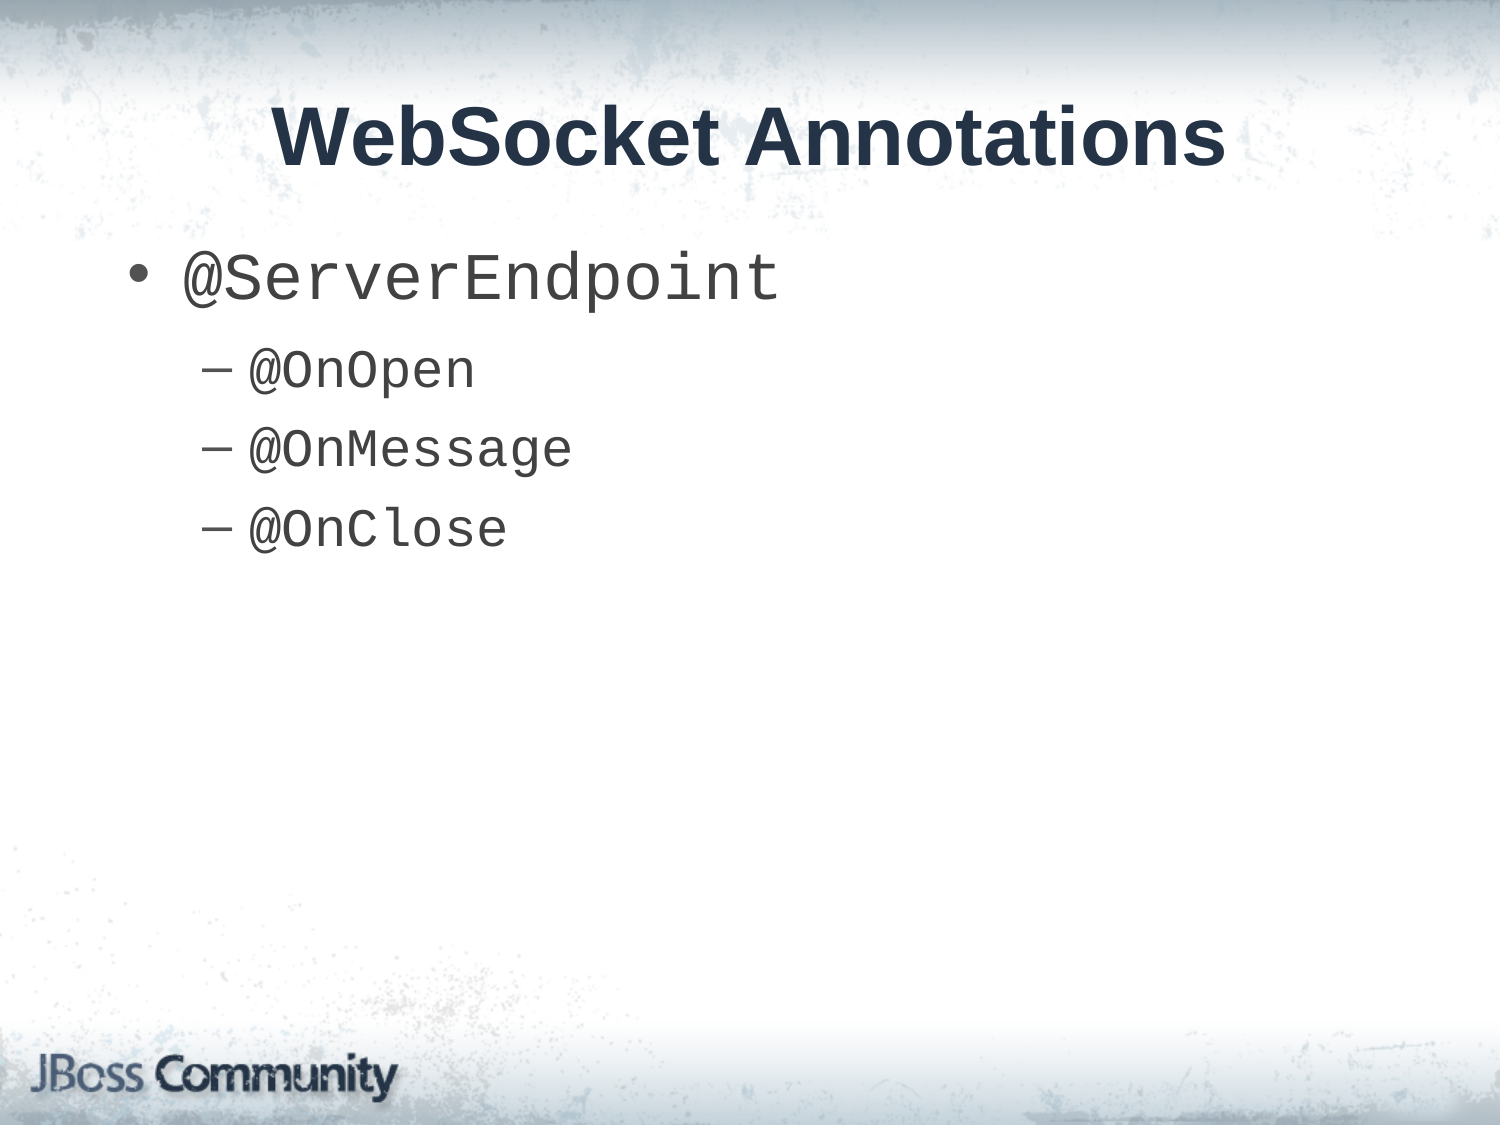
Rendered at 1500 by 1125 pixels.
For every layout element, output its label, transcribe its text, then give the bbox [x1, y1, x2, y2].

picture [0, 0, 1500, 1125]
list @ServerEndpoint @OnOpen @OnMessage @OnClose [112, 224, 1388, 1023]
title WebSocket Annotations [112, 38, 1388, 224]
